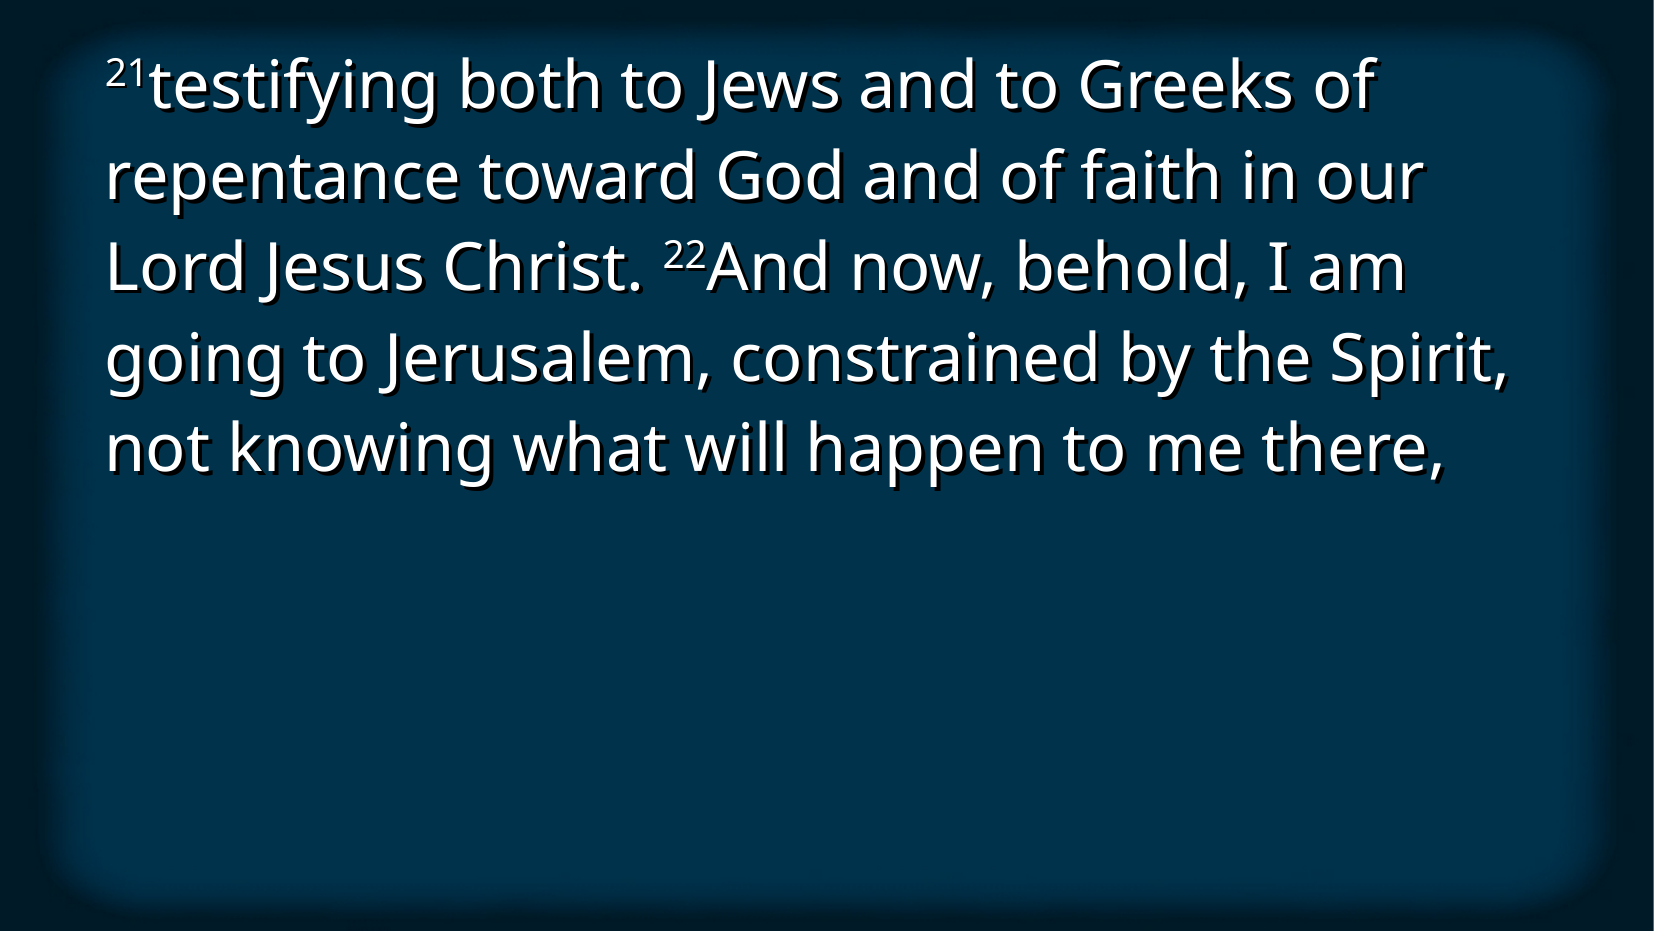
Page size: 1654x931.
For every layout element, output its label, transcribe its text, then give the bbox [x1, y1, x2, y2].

text_box 21testifying both to Jews and to Greeks of repentance toward God and of faith in our Lord Jesus Christ. 22And now, behold, I am going to Jerusalem, constrained by the Spirit, not knowing what will happen to me there, [90, 30, 1561, 489]
picture [0, 0, 1654, 931]
